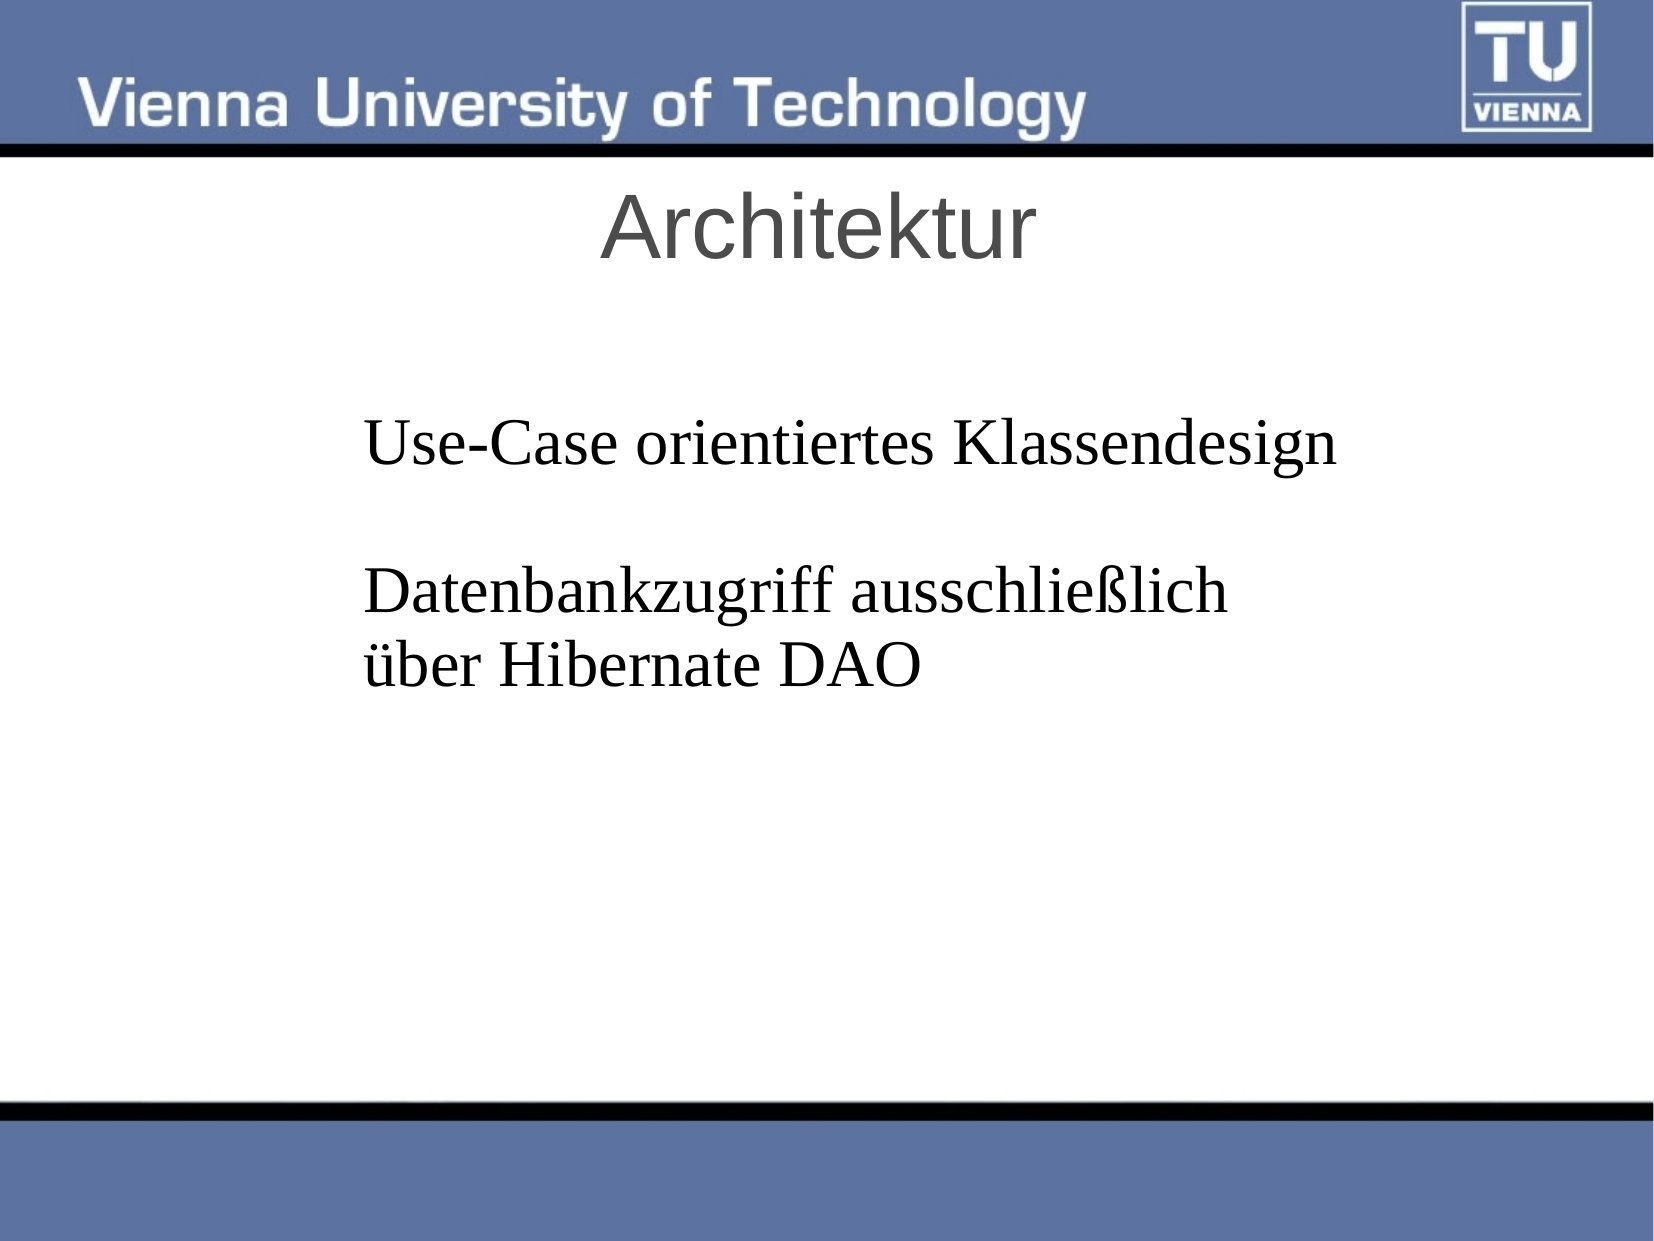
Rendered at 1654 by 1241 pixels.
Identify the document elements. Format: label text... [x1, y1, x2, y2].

picture [0, 0, 1654, 1241]
subtitle Use-Case orientiertes Klassendesign Datenbankzugriff ausschließlich über Hibernate DAO [346, 273, 1534, 1056]
title Architektur [113, 144, 1526, 309]
